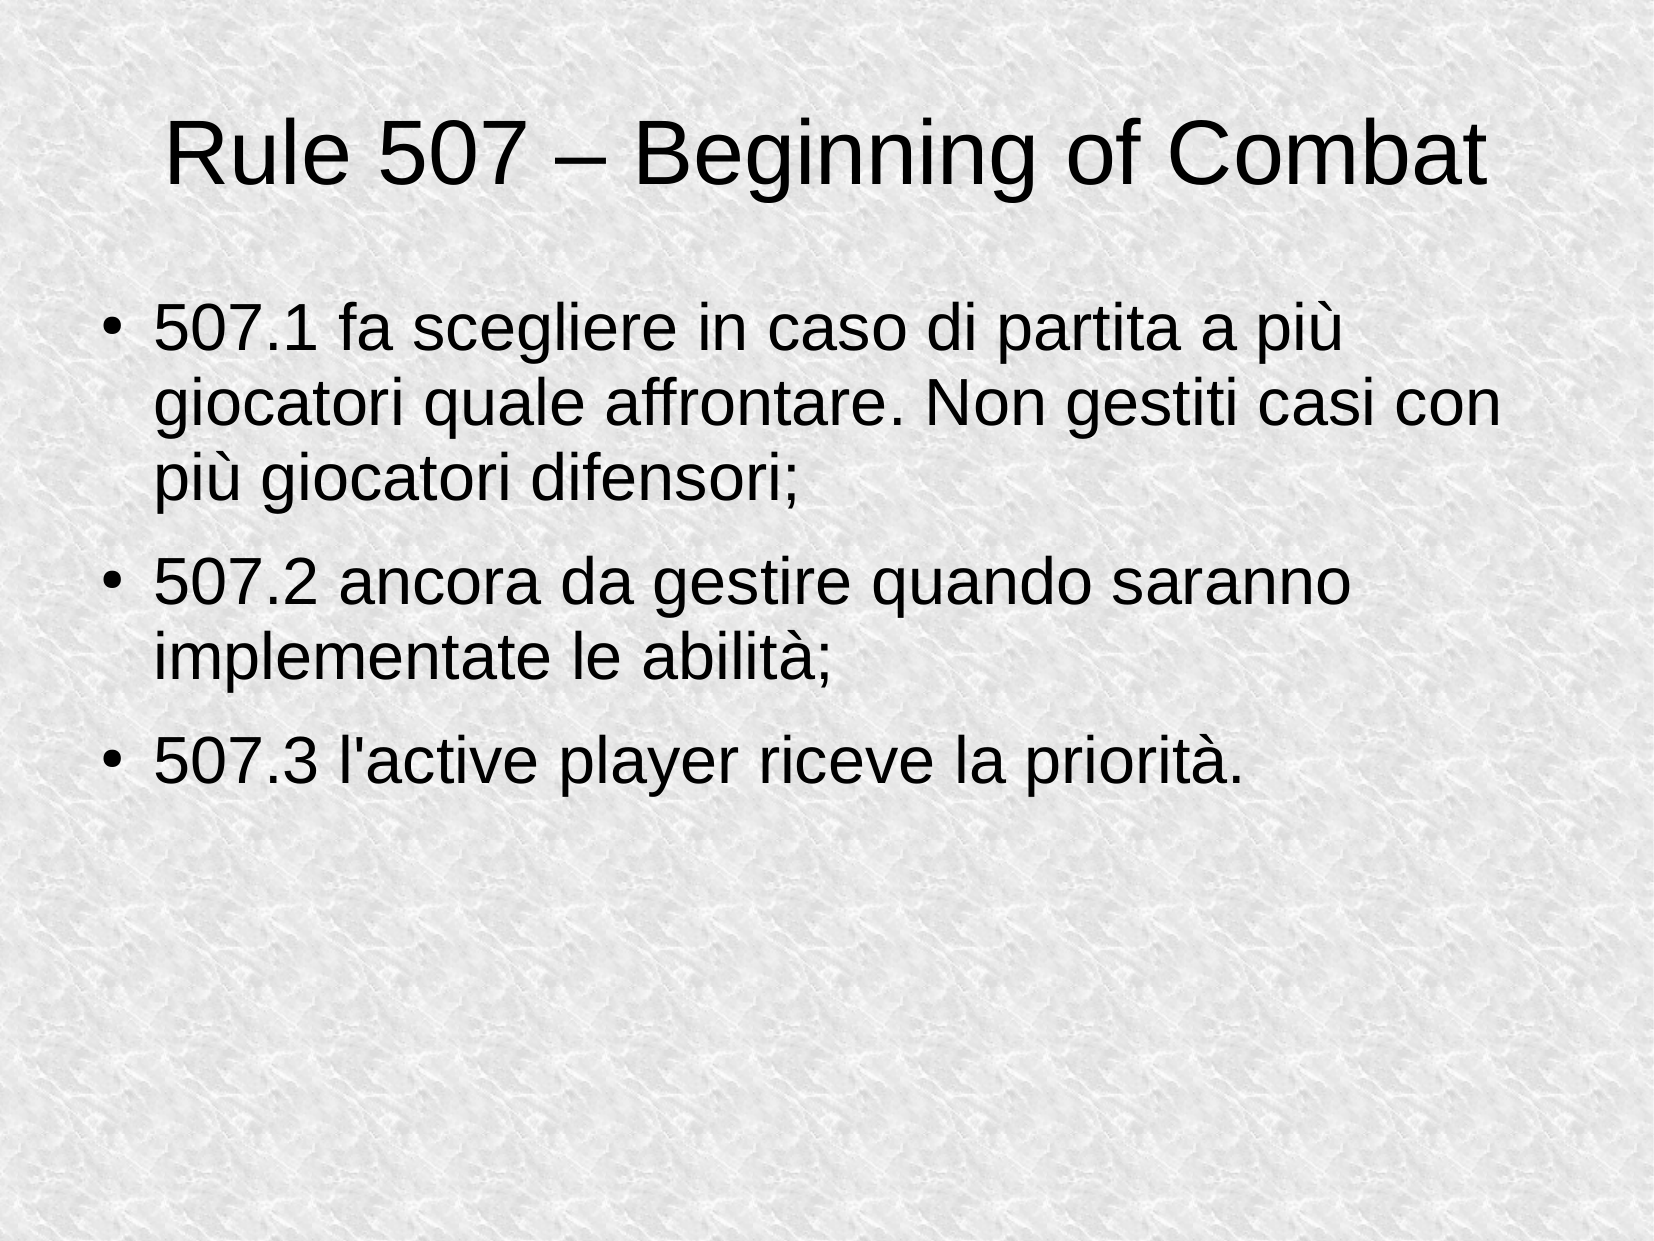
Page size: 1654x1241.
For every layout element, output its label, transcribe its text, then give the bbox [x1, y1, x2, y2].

title Rule 507 – Beginning of Combat [82, 49, 1571, 257]
picture [0, 0, 1654, 1241]
list 507.1 fa scegliere in caso di partita a più giocatori quale affrontare. Non gestiti casi con più giocatori difensori; 507.2 ancora da gestire quando saranno implementate le abilità; 507.3 l'active player riceve la priorità. [82, 290, 1571, 1109]
